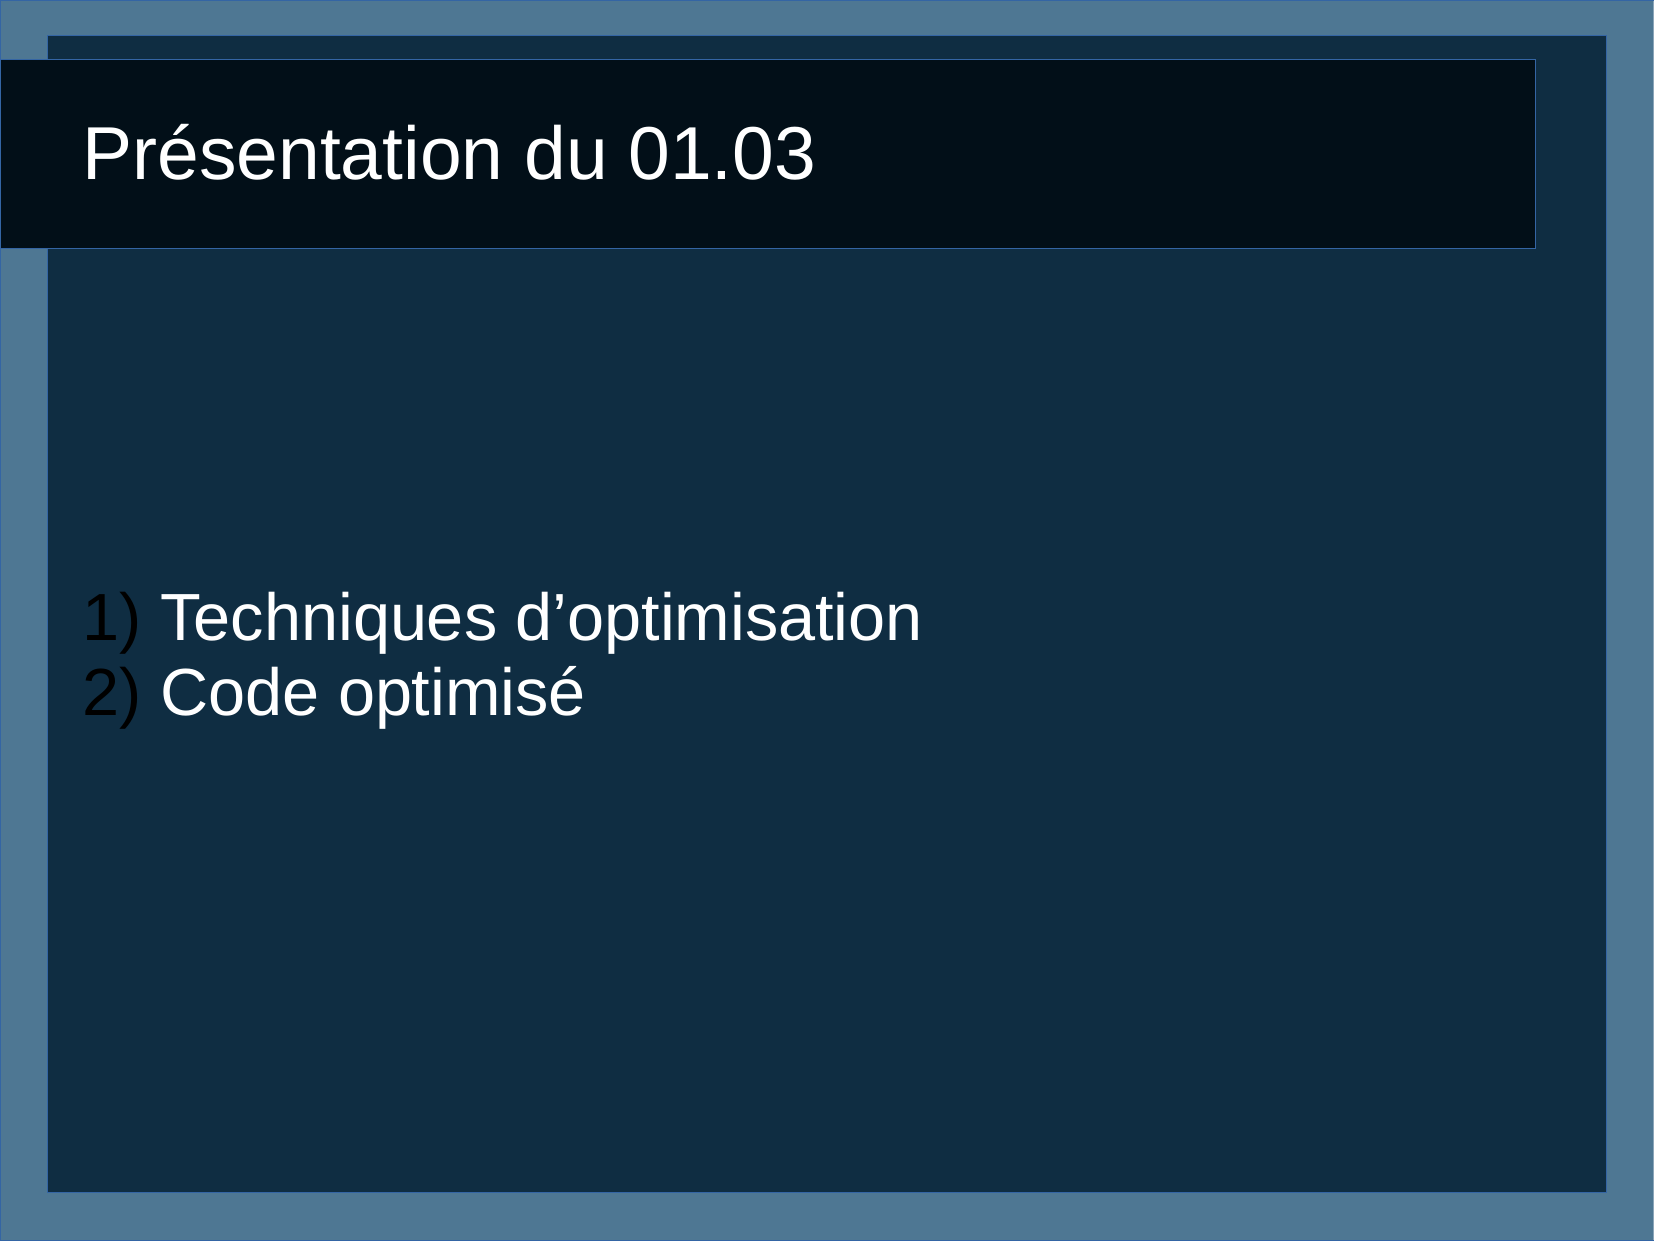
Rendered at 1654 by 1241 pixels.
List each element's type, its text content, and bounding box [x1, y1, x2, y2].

subtitle Techniques d’optimisation Code optimisé [82, 295, 1571, 1015]
title Présentation du 01.03 [82, 94, 1264, 213]
